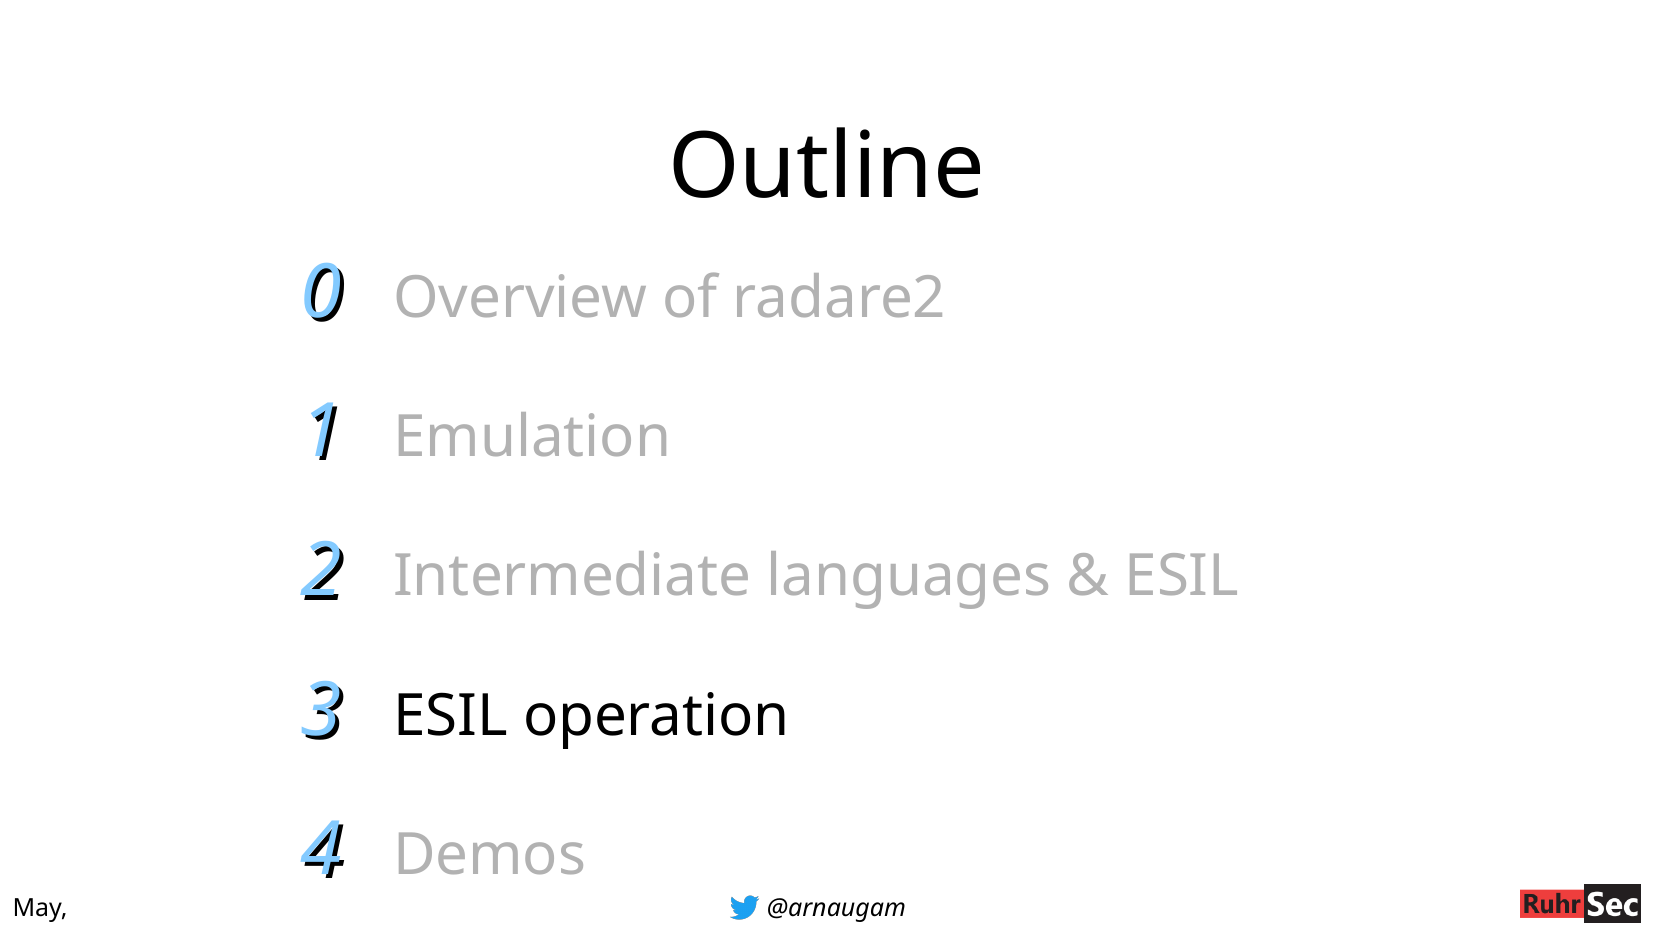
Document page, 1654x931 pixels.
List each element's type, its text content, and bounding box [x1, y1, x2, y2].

picture [1520, 884, 1641, 923]
picture [721, 884, 768, 931]
list 0 Overview of radare2 1 Emulation 2 Intermediate languages & ESIL 3 ESIL operation 4 Demos [300, 210, 1351, 751]
title Outline [82, 84, 1571, 240]
